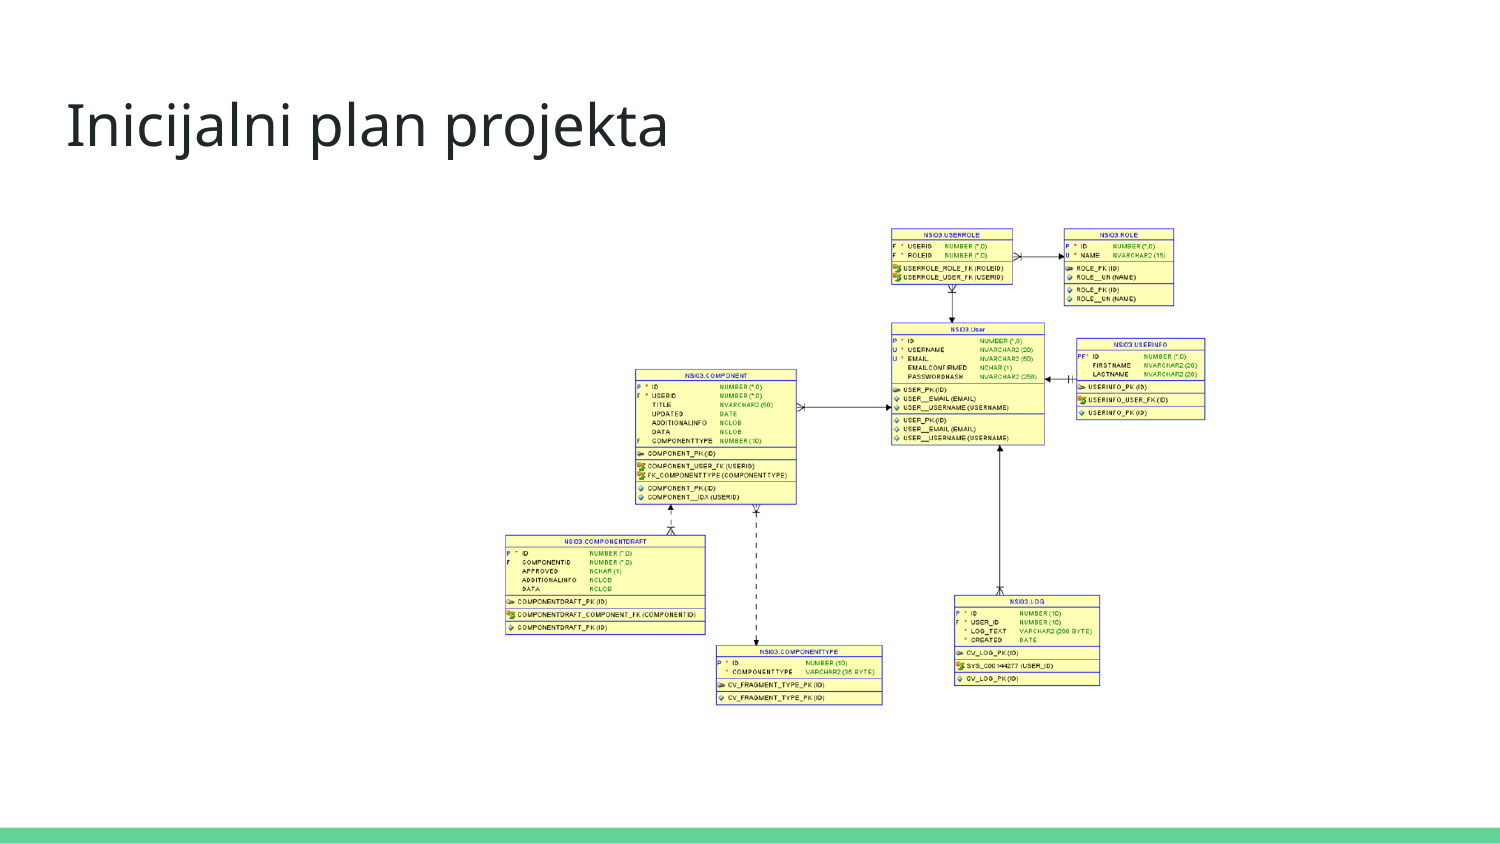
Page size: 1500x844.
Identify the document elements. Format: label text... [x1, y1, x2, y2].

picture [369, 189, 1265, 737]
title Inicijalni plan projekta [51, 72, 1449, 167]
